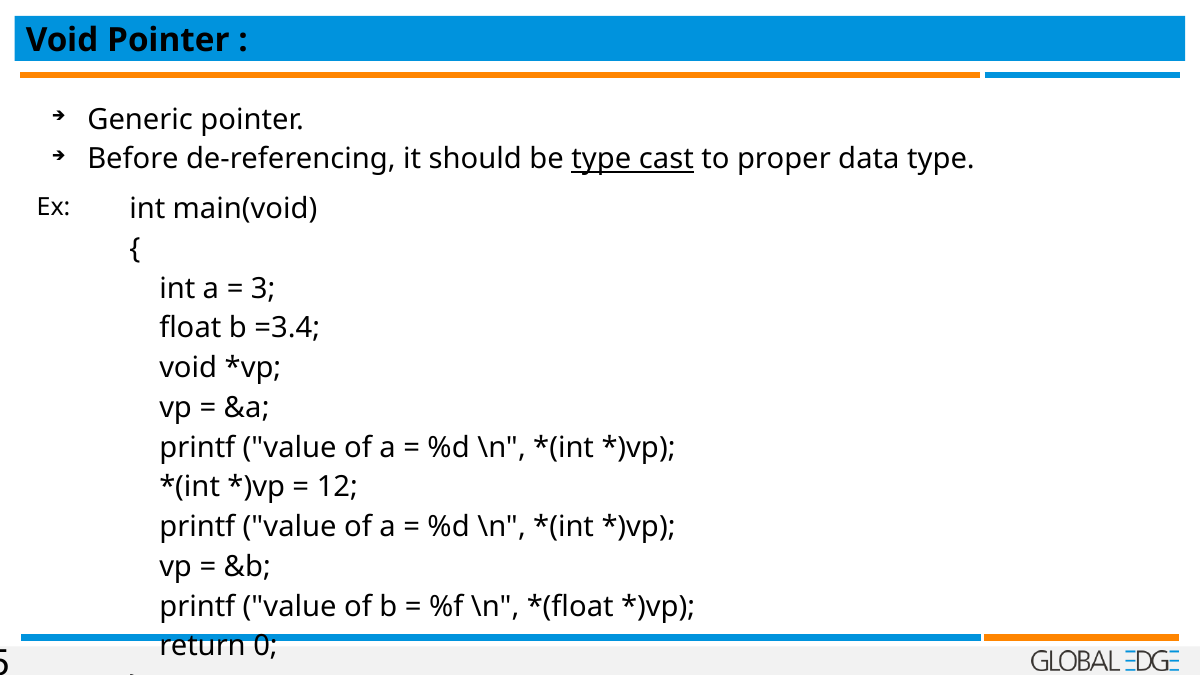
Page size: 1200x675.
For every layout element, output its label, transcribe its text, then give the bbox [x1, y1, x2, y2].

text_box Ex: [21, 180, 145, 225]
picture [1031, 650, 1179, 671]
text_box Void Pointer : [14, 15, 1186, 61]
text_box int main(void) { int a = 3; float b =3.4; void *vp; vp = &a; printf ("value of a = %d \n", *(int *)vp); *(int *)vp = 12; printf ("value of a = %d \n", *(int *)vp); vp = &b; printf ("value of b = %f \n", *(float *)vp); return 0; } [114, 180, 1200, 641]
text_box Generic pointer. Before de-referencing, it should be type cast to proper data type. [37, 90, 1109, 180]
